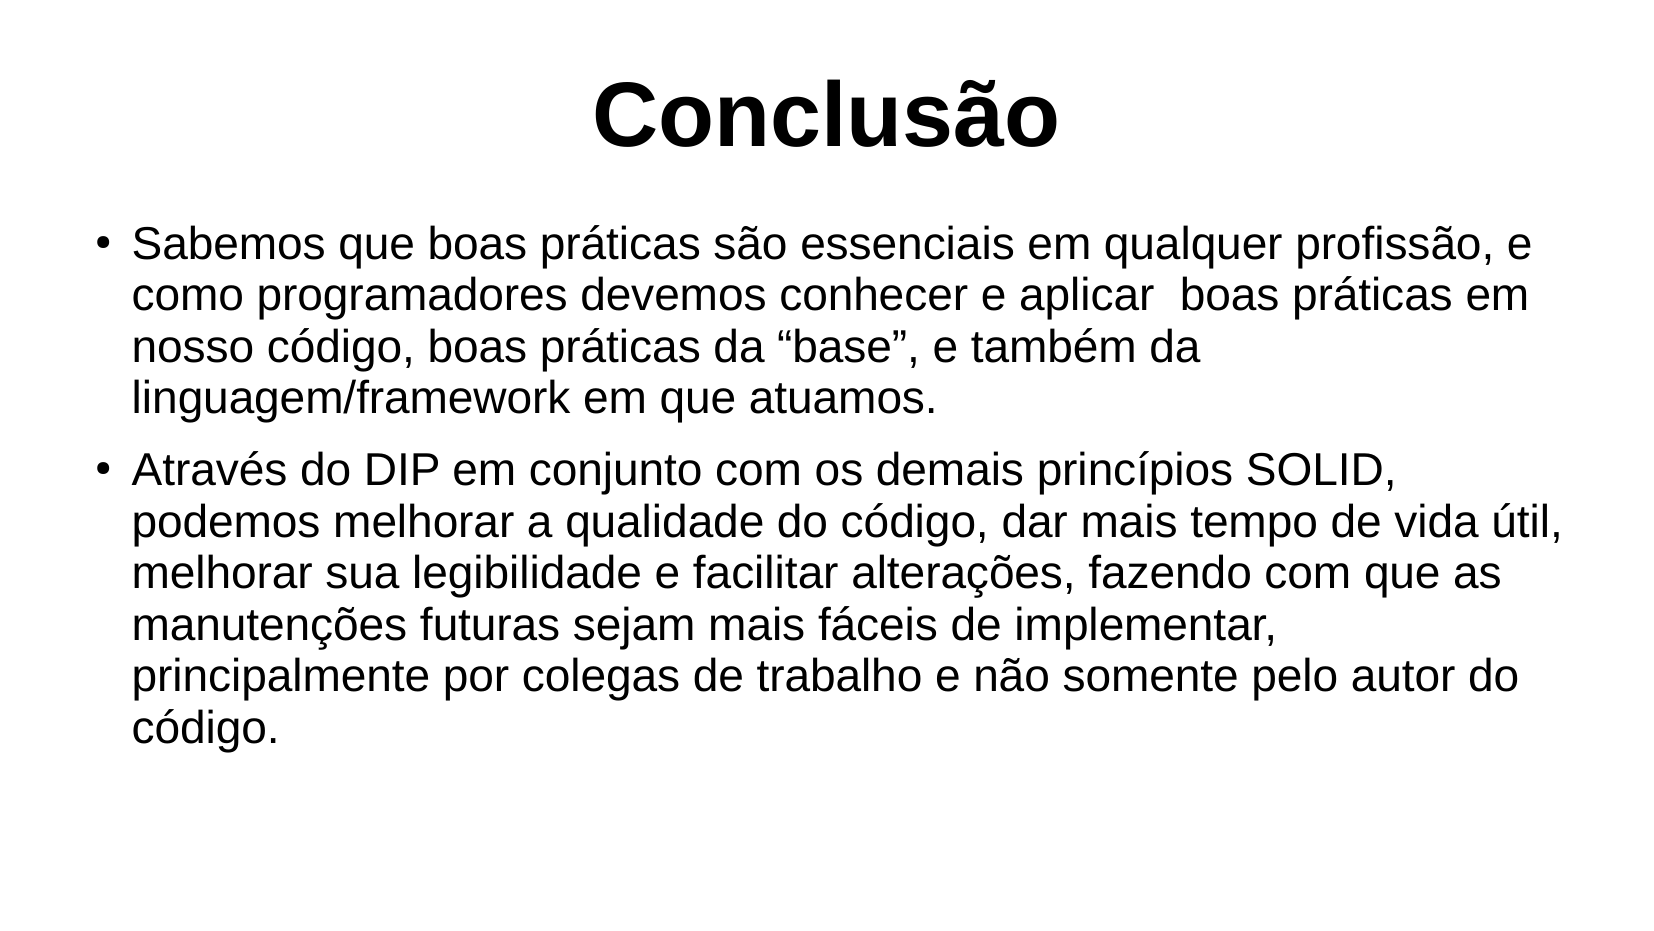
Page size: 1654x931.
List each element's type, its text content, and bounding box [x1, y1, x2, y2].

list Sabemos que boas práticas são essenciais em qualquer profissão, e como programadores devemos conhecer e aplicar boas práticas em nosso código, boas práticas da “base”, e também da linguagem/framework em que atuamos. Através do DIP em conjunto com os demais princípios SOLID, podemos melhorar a qualidade do código, dar mais tempo de vida útil, melhorar sua legibilidade e facilitar alterações, fazendo com que as manutenções futuras sejam mais fáceis de implementar, principalmente por colegas de trabalho e não somente pelo autor do código. [82, 217, 1571, 758]
title Conclusão [82, 37, 1571, 193]
